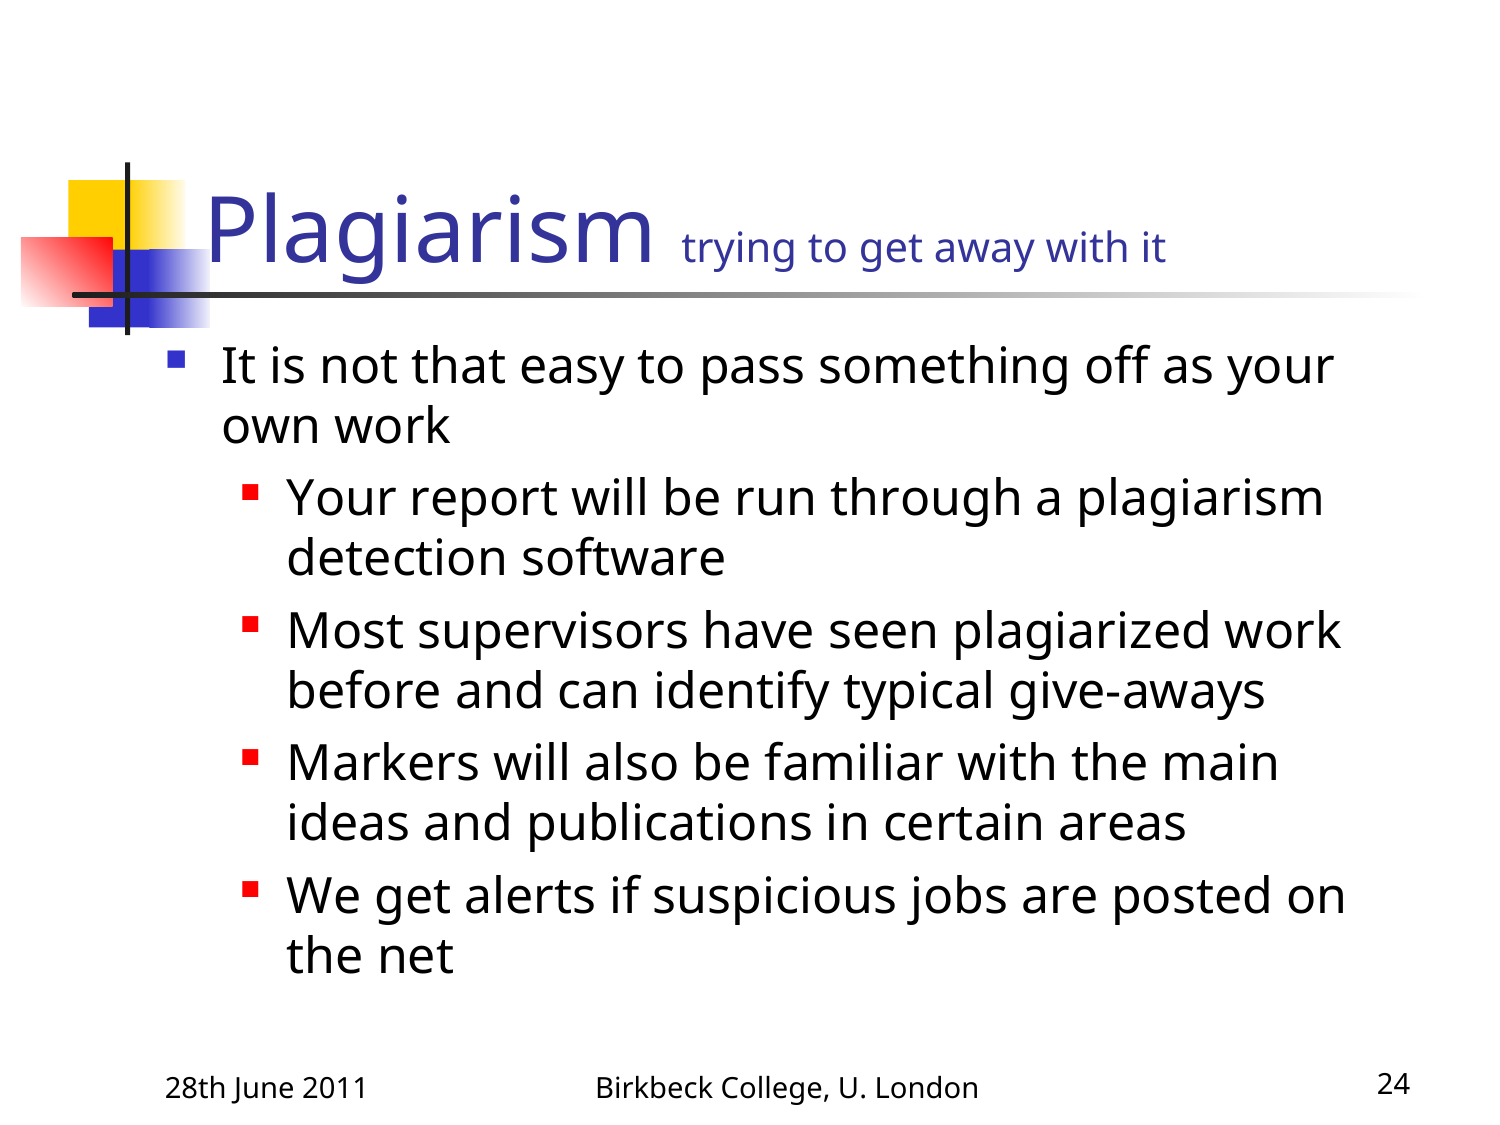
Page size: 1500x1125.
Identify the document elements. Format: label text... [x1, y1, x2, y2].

list It is not that easy to pass something off as your own work Your report will be run through a plagiarism detection software Most supervisors have seen plagiarized work before and can identify typical give-aways Markers will also be familiar with the main ideas and publications in certain areas We get alerts if suspicious jobs are posted on the net [150, 325, 1426, 1001]
text_box 28th June 2011 [150, 1037, 463, 1113]
text_box <number> [1112, 1037, 1426, 1113]
text_box Birkbeck College, U. London [549, 1037, 1026, 1113]
title Plagiarism trying to get away with it [188, 101, 1468, 289]
